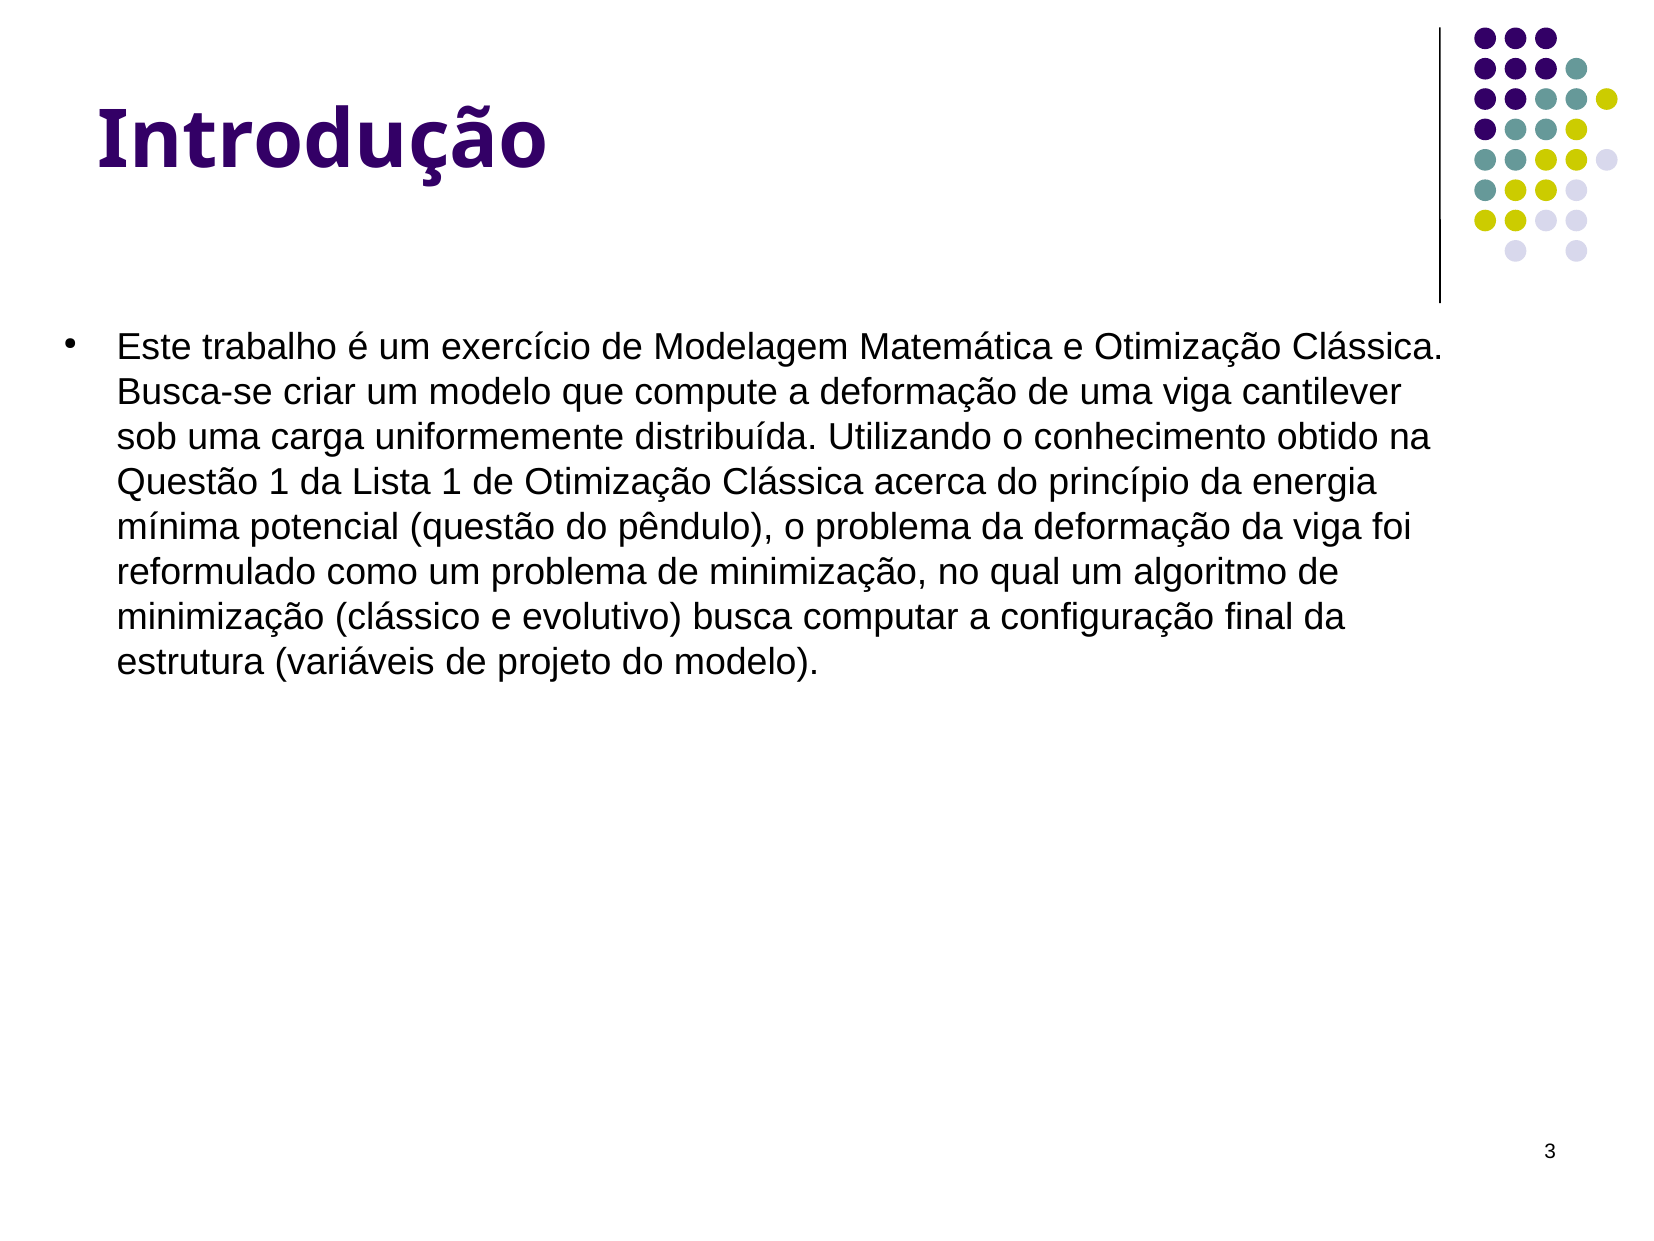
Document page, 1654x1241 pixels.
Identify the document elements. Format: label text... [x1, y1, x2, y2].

list Este trabalho é um exercício de Modelagem Matemática e Otimização Clássica. Busca-se criar um modelo que compute a deformação de uma viga cantilever sob uma carga uniformemente distribuída. Utilizando o conhecimento obtido na Questão 1 da Lista 1 de Otimização Clássica acerca do princípio da energia mínima potencial (questão do pêndulo), o problema da deformação da viga foi reformulado como um problema de minimização, no qual um algoritmo de minimização (clássico e evolutivo) busca computar a configuração final da estrutura (variáveis de projeto do modelo). [30, 314, 1461, 896]
title Introdução [82, 52, 1447, 192]
slide_number <número> [1185, 1129, 1571, 1213]
